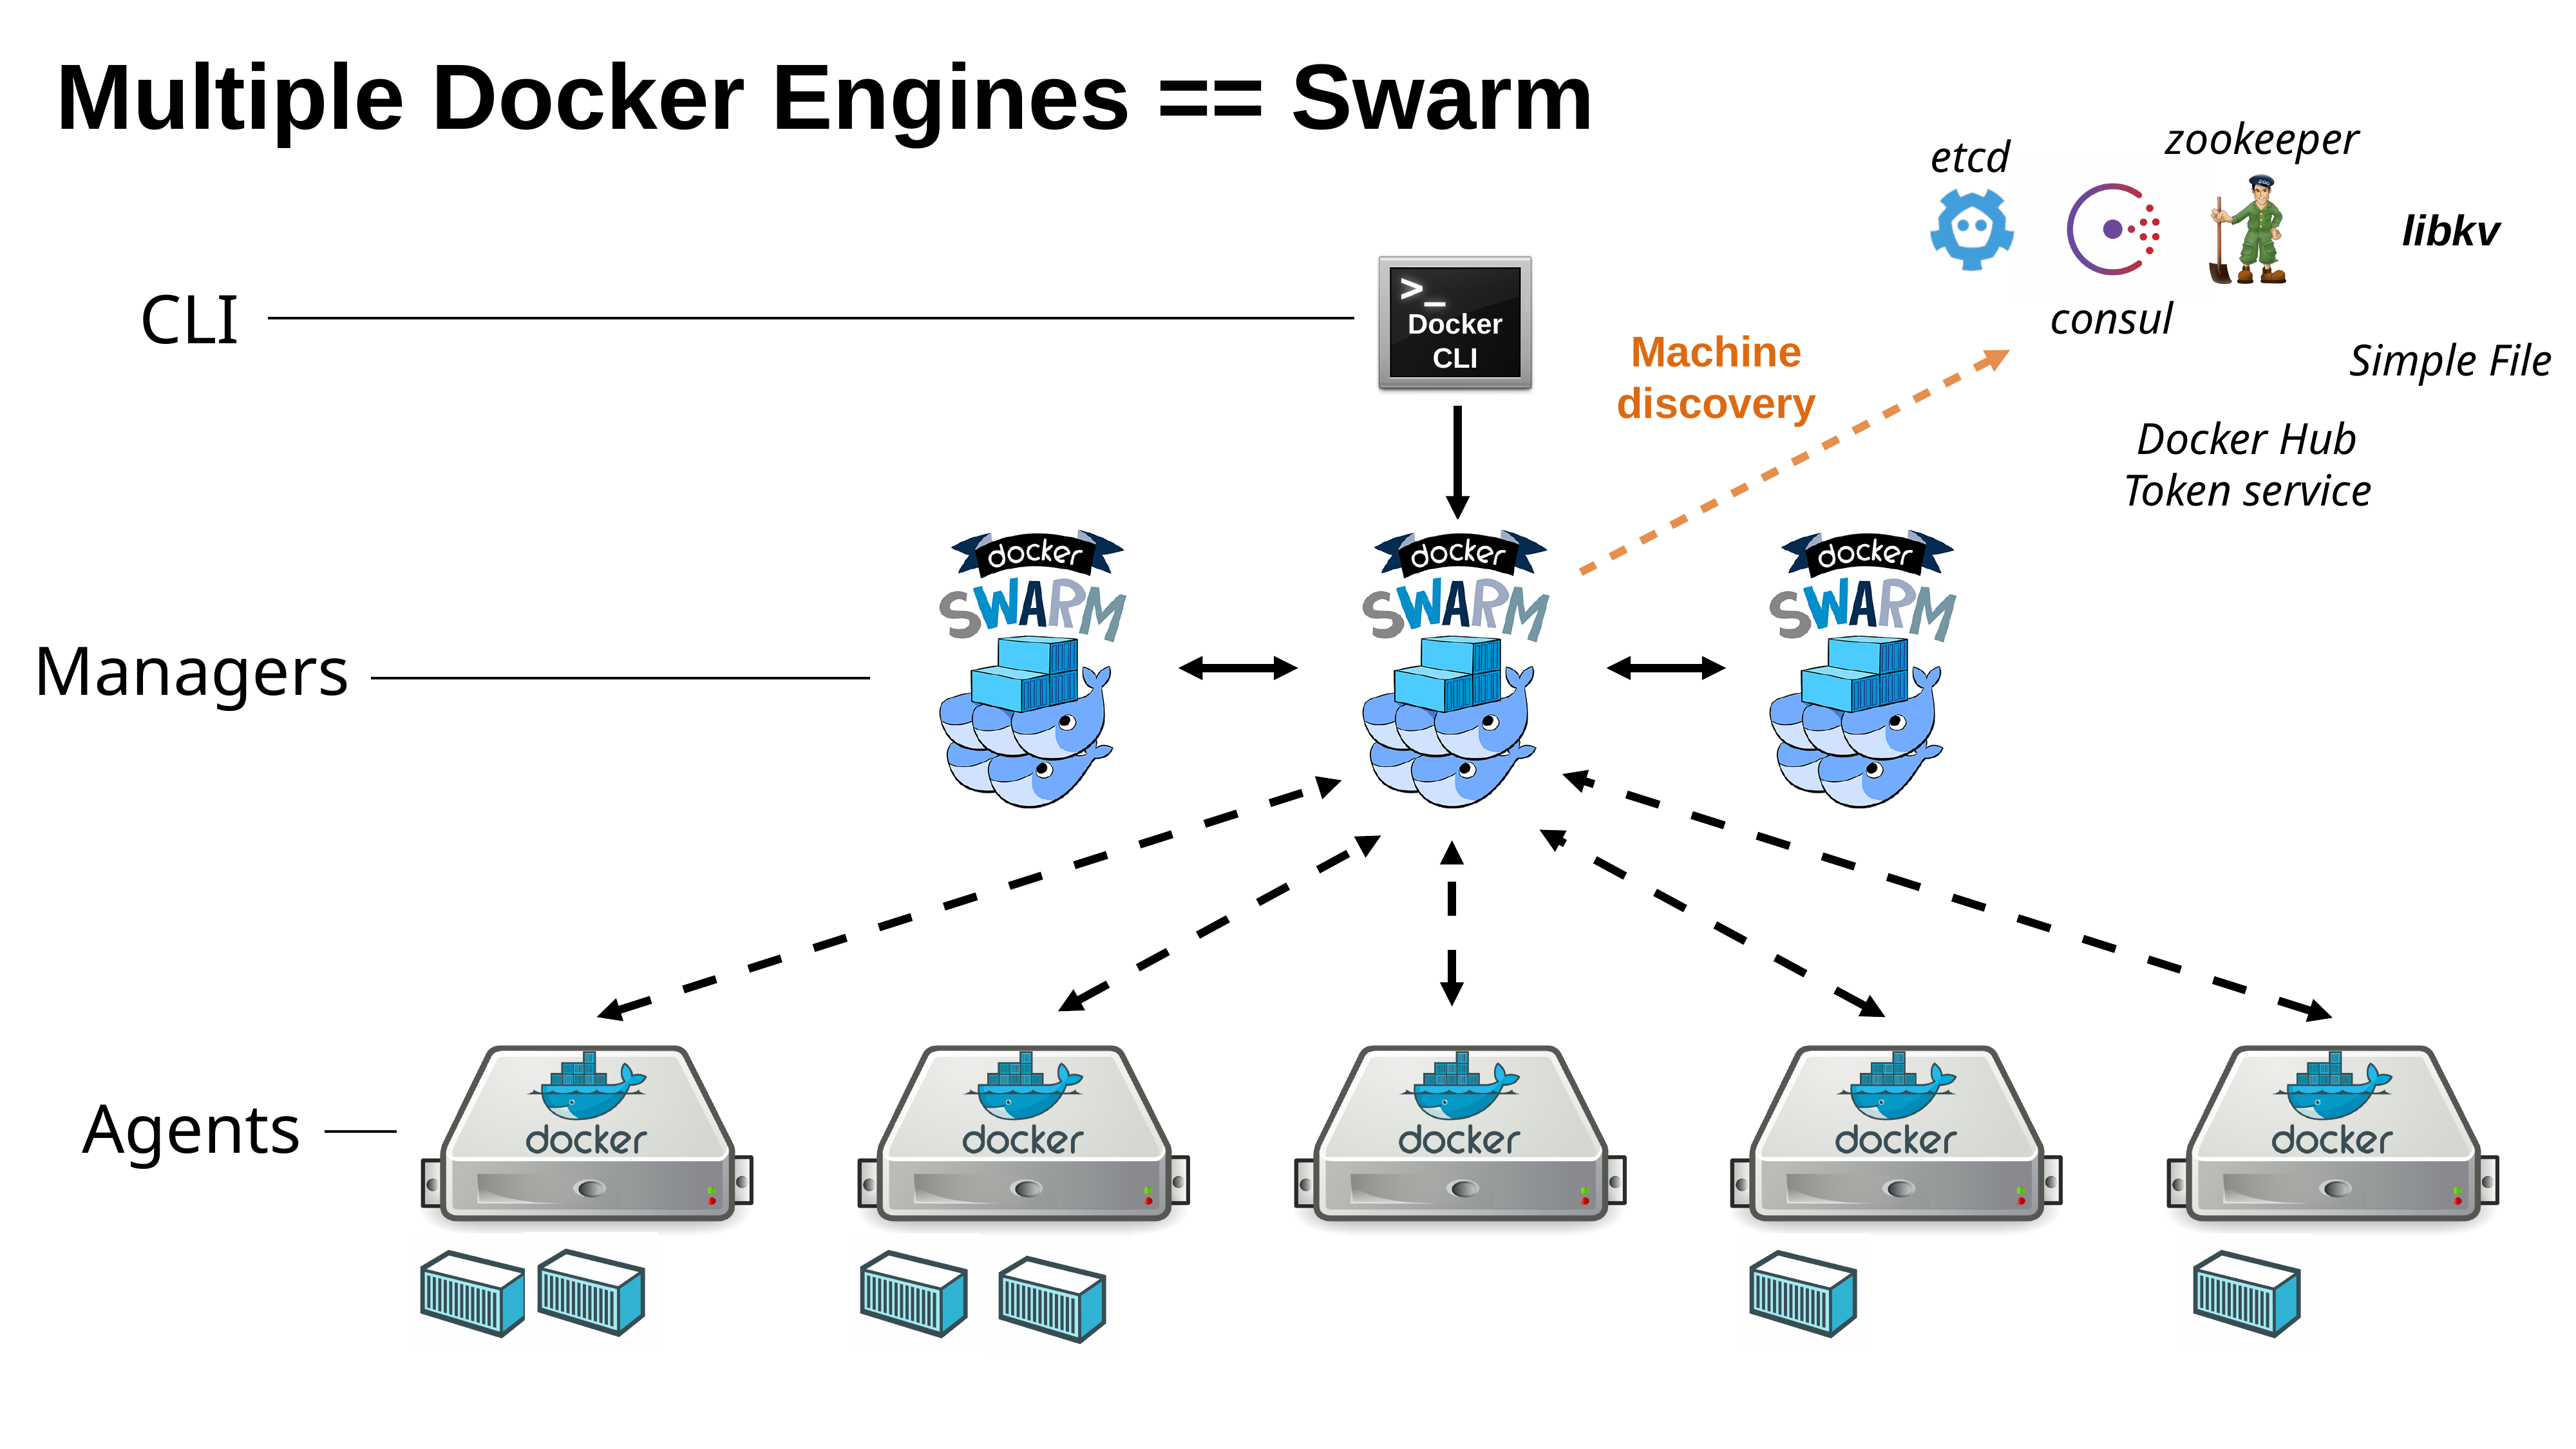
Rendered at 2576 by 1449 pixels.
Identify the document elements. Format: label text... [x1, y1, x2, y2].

picture [664, 500, 2240, 836]
picture [1372, 381, 1539, 406]
picture [1930, 156, 2286, 302]
picture [1288, 991, 1634, 1338]
text_box zookeeper [2125, 103, 2400, 171]
picture [1075, 991, 1085, 996]
text_box Simple File [2329, 325, 2573, 392]
picture [848, 991, 1198, 1354]
text_box Docker Hub Token service [2088, 404, 2407, 522]
text_box Agents [74, 1078, 310, 1174]
text_box Multiple Docker Engines == Swarm [55, 45, 1611, 197]
picture [1372, 239, 1539, 298]
text_box consul [2029, 283, 2195, 350]
text_box Docker CLI [1361, 298, 1550, 381]
picture [408, 991, 761, 1349]
picture [2161, 991, 2507, 1349]
text_box Machine discovery [1595, 316, 1839, 435]
text_box libkv [2385, 195, 2517, 262]
text_box etcd [1909, 121, 2032, 189]
text_box CLI [131, 269, 248, 365]
text_box Managers [26, 620, 358, 716]
picture [1724, 991, 2070, 1349]
